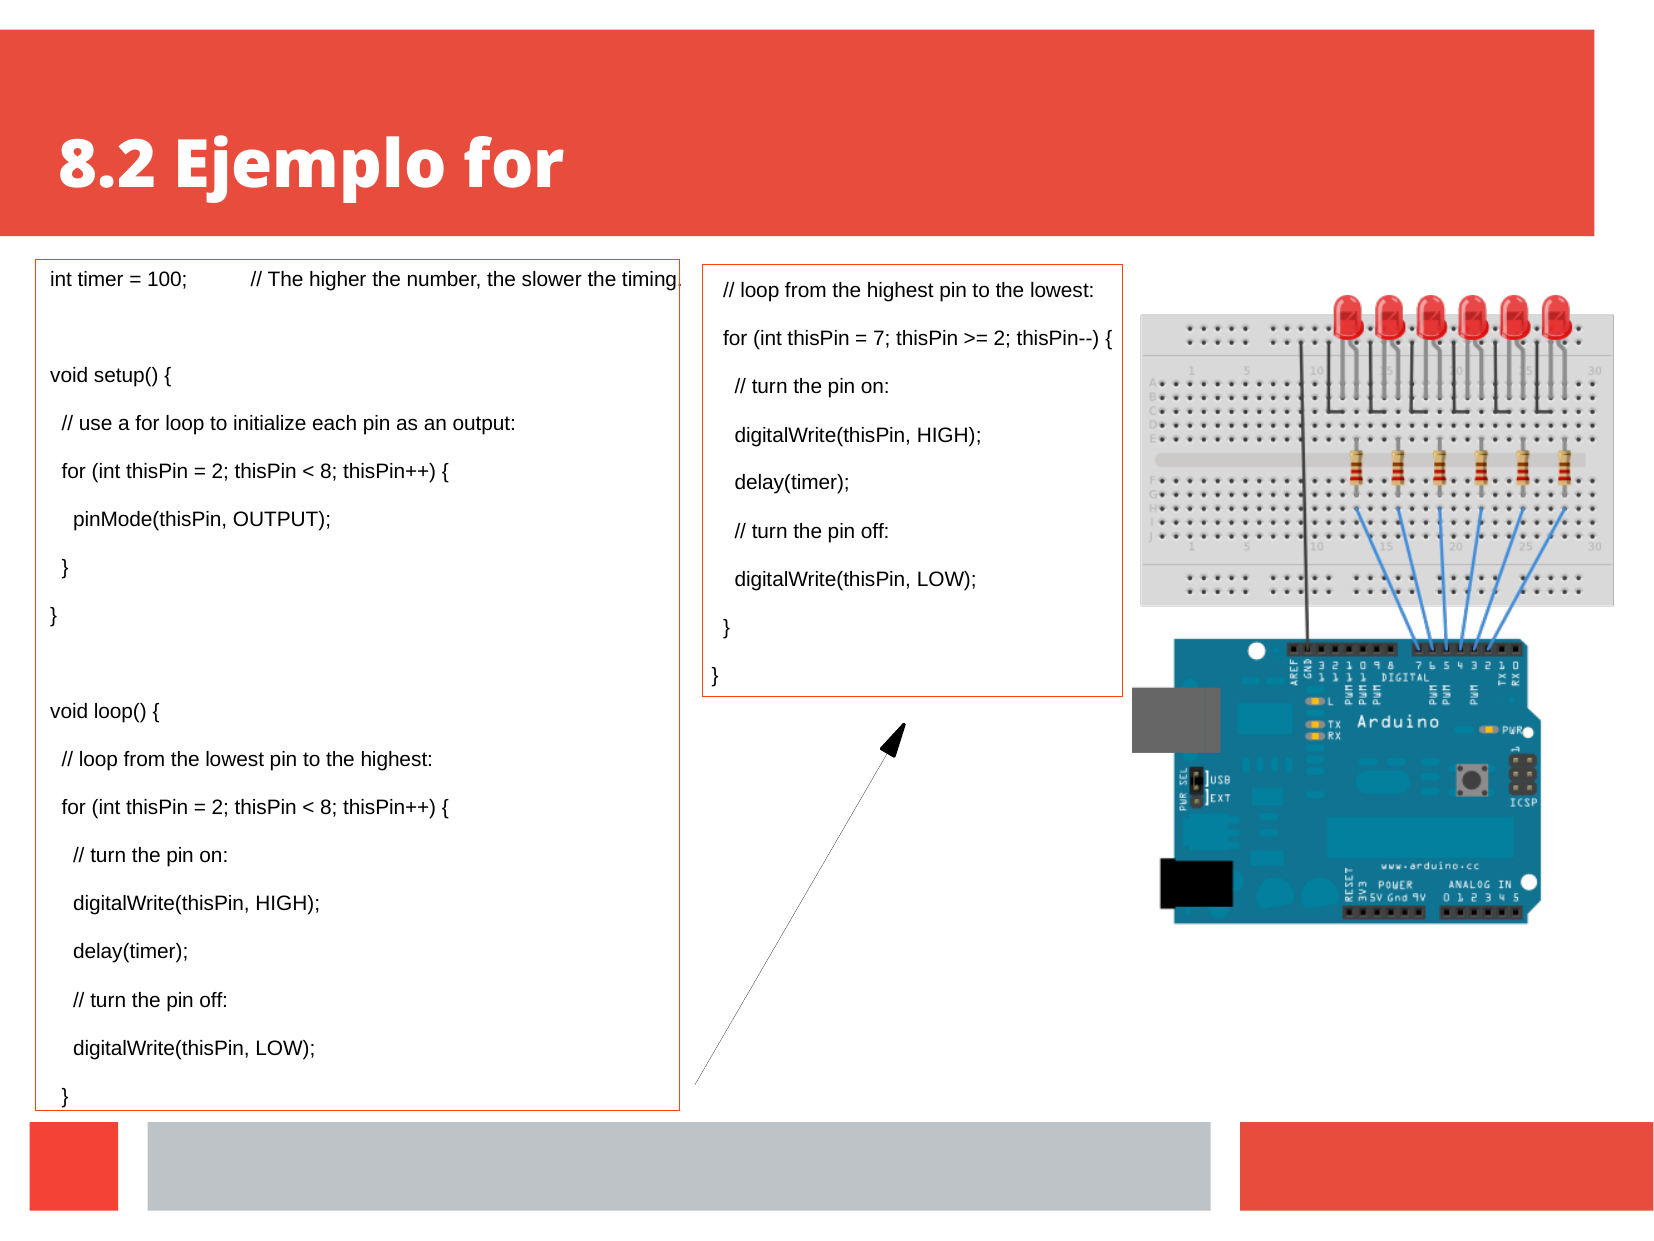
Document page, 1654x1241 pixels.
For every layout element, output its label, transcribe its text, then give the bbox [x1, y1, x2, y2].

text_box // loop from the highest pin to the lowest: for (int thisPin = 7; thisPin >= 2; thisPin--) { // turn the pin on: digitalWrite(thisPin, HIGH); delay(timer); // turn the pin off: digitalWrite(thisPin, LOW); } } [703, 271, 1122, 695]
title 8.2 Ejemplo for [59, 59, 1595, 207]
text_box int timer = 100; // The higher the number, the slower the timing. void setup() { // use a for loop to initialize each pin as an output: for (int thisPin = 2; thisPin < 8; thisPin++) { pinMode(thisPin, OUTPUT); } } void loop() { // loop from the lowest pin to the highest: for (int thisPin = 2; thisPin < 8; thisPin++) { // turn the pin on: digitalWrite(thisPin, HIGH); delay(timer); // turn the pin off: digitalWrite(thisPin, LOW); } [36, 260, 679, 1110]
text_box int timer = 100; // The higher the number, the slower the timing. void setup() { // use a for loop to initialize each pin as an output: for (int thisPin = 2; thisPin < 8; thisPin++) { pinMode(thisPin, OUTPUT); } } void loop() { // loop from the lowest pin to the highest: for (int thisPin = 2; thisPin < 8; thisPin++) { // turn the pin on: digitalWrite(thisPin, HIGH); delay(timer); // turn the pin off: digitalWrite(thisPin, LOW); } [35, 259, 745, 1212]
picture [1132, 295, 1650, 957]
